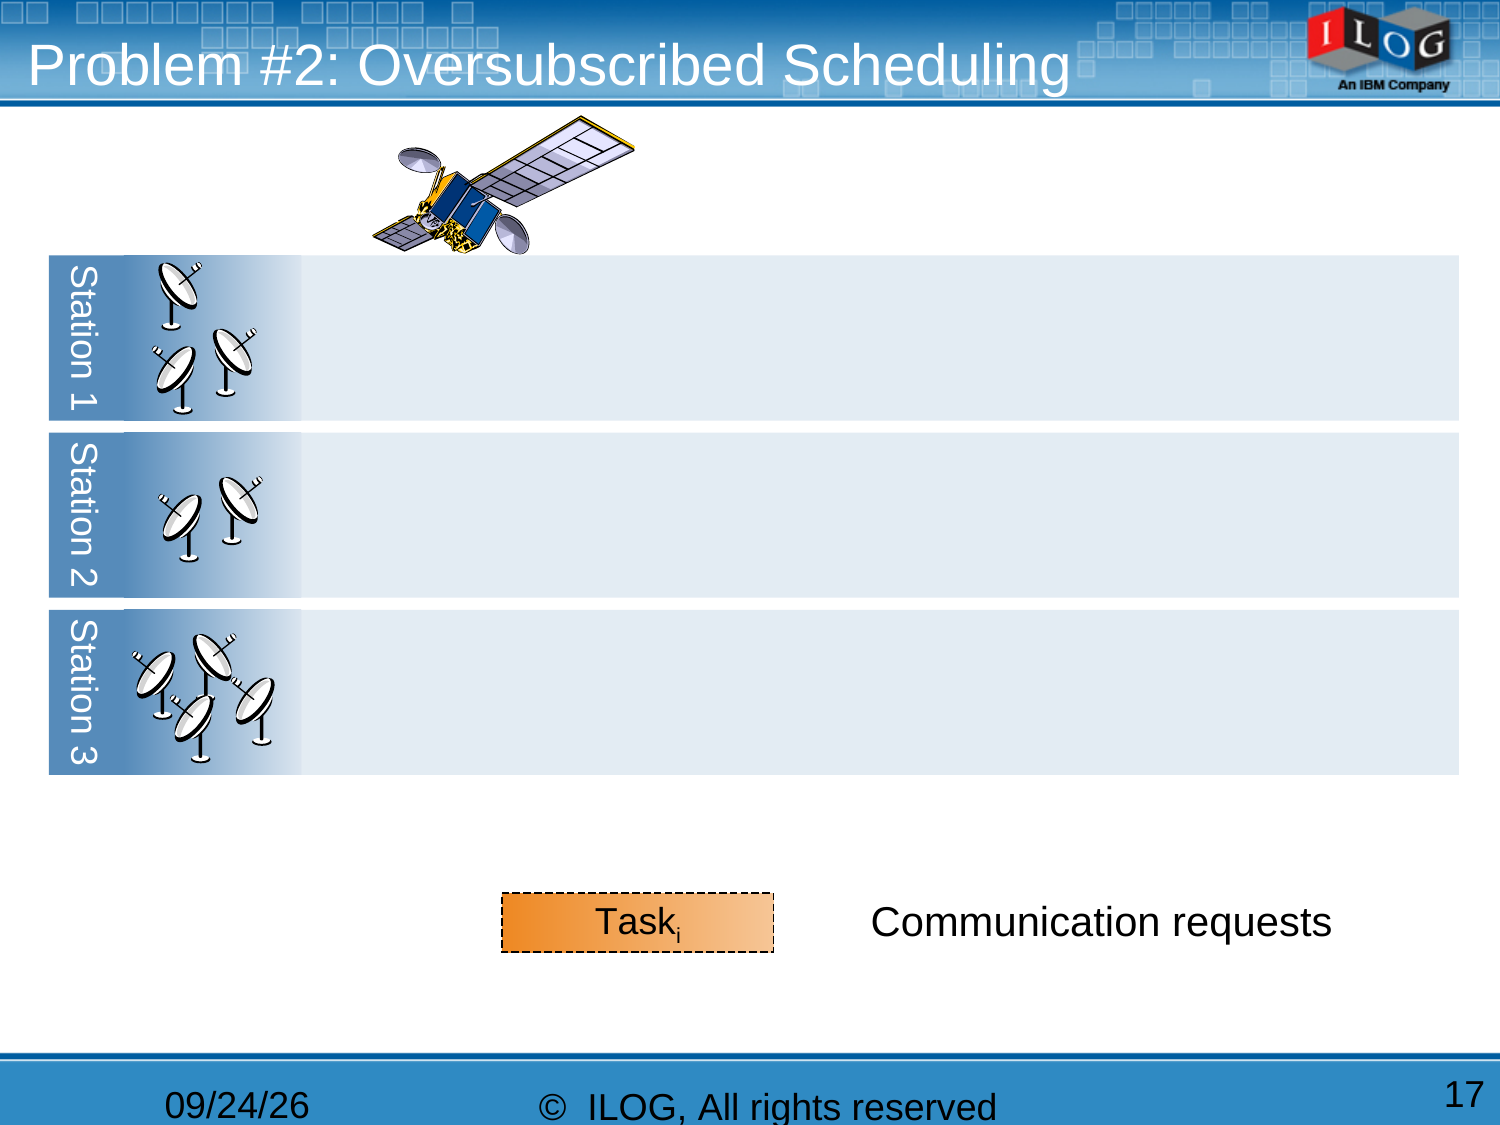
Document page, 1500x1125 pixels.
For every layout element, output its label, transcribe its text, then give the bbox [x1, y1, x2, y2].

text_box Station 3 [48, 609, 124, 775]
title Problem #2: Oversubscribed Scheduling [12, 0, 1300, 144]
text_box [124, 609, 1459, 775]
text_box Station 2 [48, 432, 124, 598]
picture [775, 1102, 785, 1118]
picture [0, 0, 1500, 1125]
text_box Station 1 [48, 255, 124, 421]
text_box Taski [501, 893, 774, 953]
text_box [124, 432, 1459, 598]
text_box [124, 255, 1459, 421]
text_box Communication requests [855, 887, 1348, 953]
